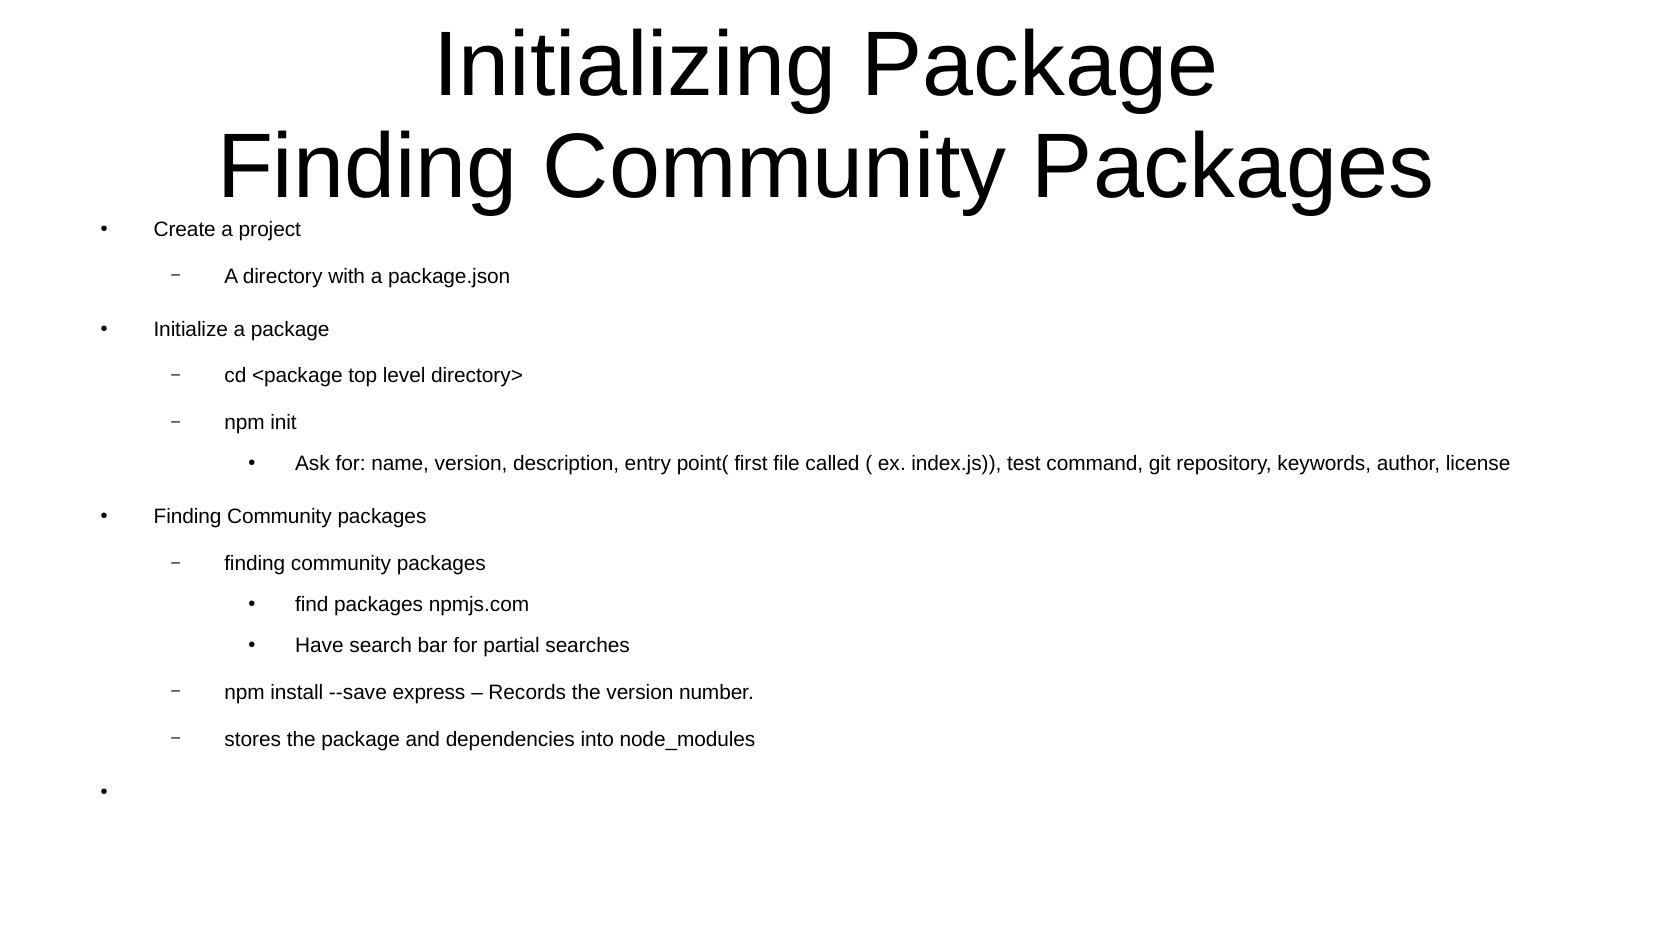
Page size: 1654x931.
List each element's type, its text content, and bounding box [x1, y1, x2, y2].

list Create a project A directory with a package.json Initialize a package cd <package top level directory> npm init Ask for: name, version, description, entry point( first file called ( ex. index.js)), test command, git repository, keywords, author, license Finding Community packages finding community packages find packages npmjs.com Have search bar for partial searches npm install --save express – Records the version number. stores the package and dependencies into node_modules [82, 217, 1621, 901]
title Initializing Package Finding Community Packages [82, 12, 1571, 217]
